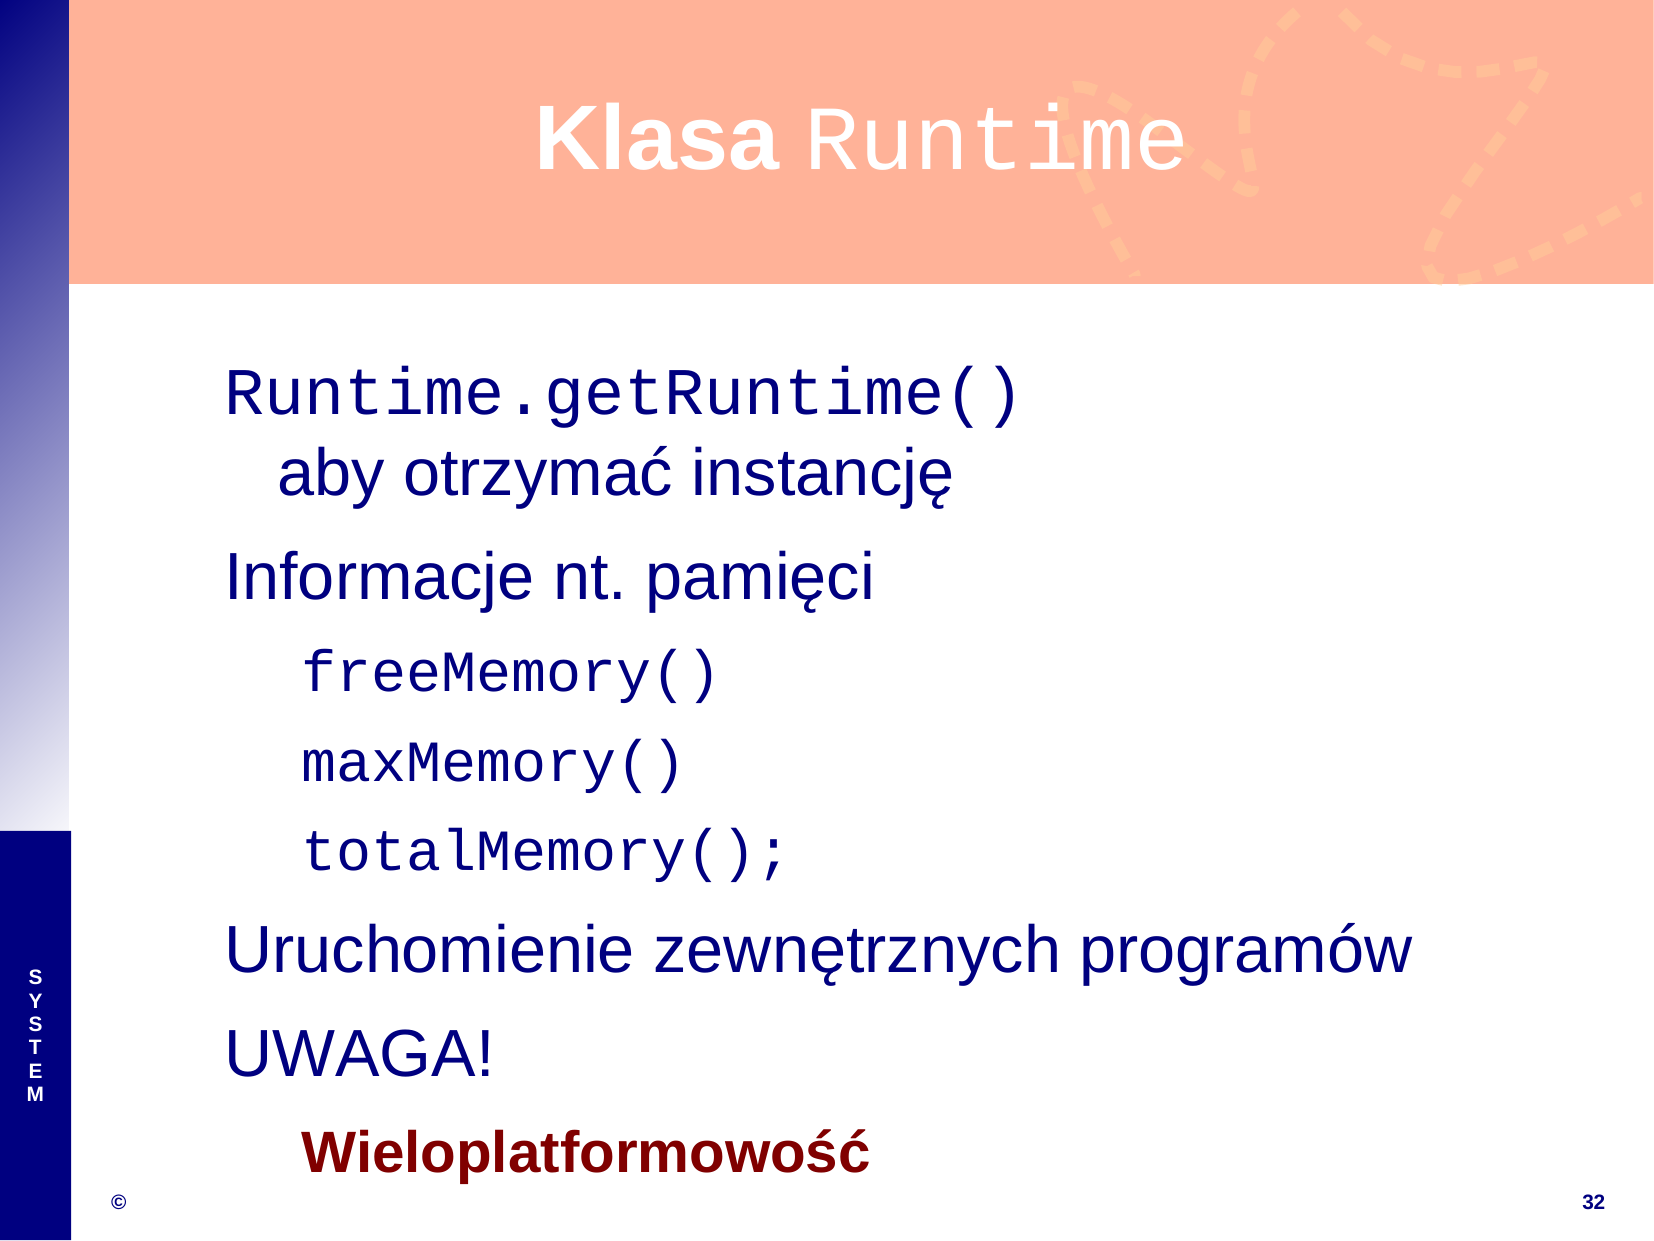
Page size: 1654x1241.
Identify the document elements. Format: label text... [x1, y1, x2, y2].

text_box S Y S T E M [0, 830, 71, 1241]
title Klasa Runtime [70, 37, 1654, 246]
list Runtime.getRuntime() aby otrzymać instancję Informacje nt. pamięci freeMemory() maxMemory() totalMemory(); Uruchomienie zewnętrznych programów UWAGA! Wieloplatformowość [233, 358, 1494, 1188]
